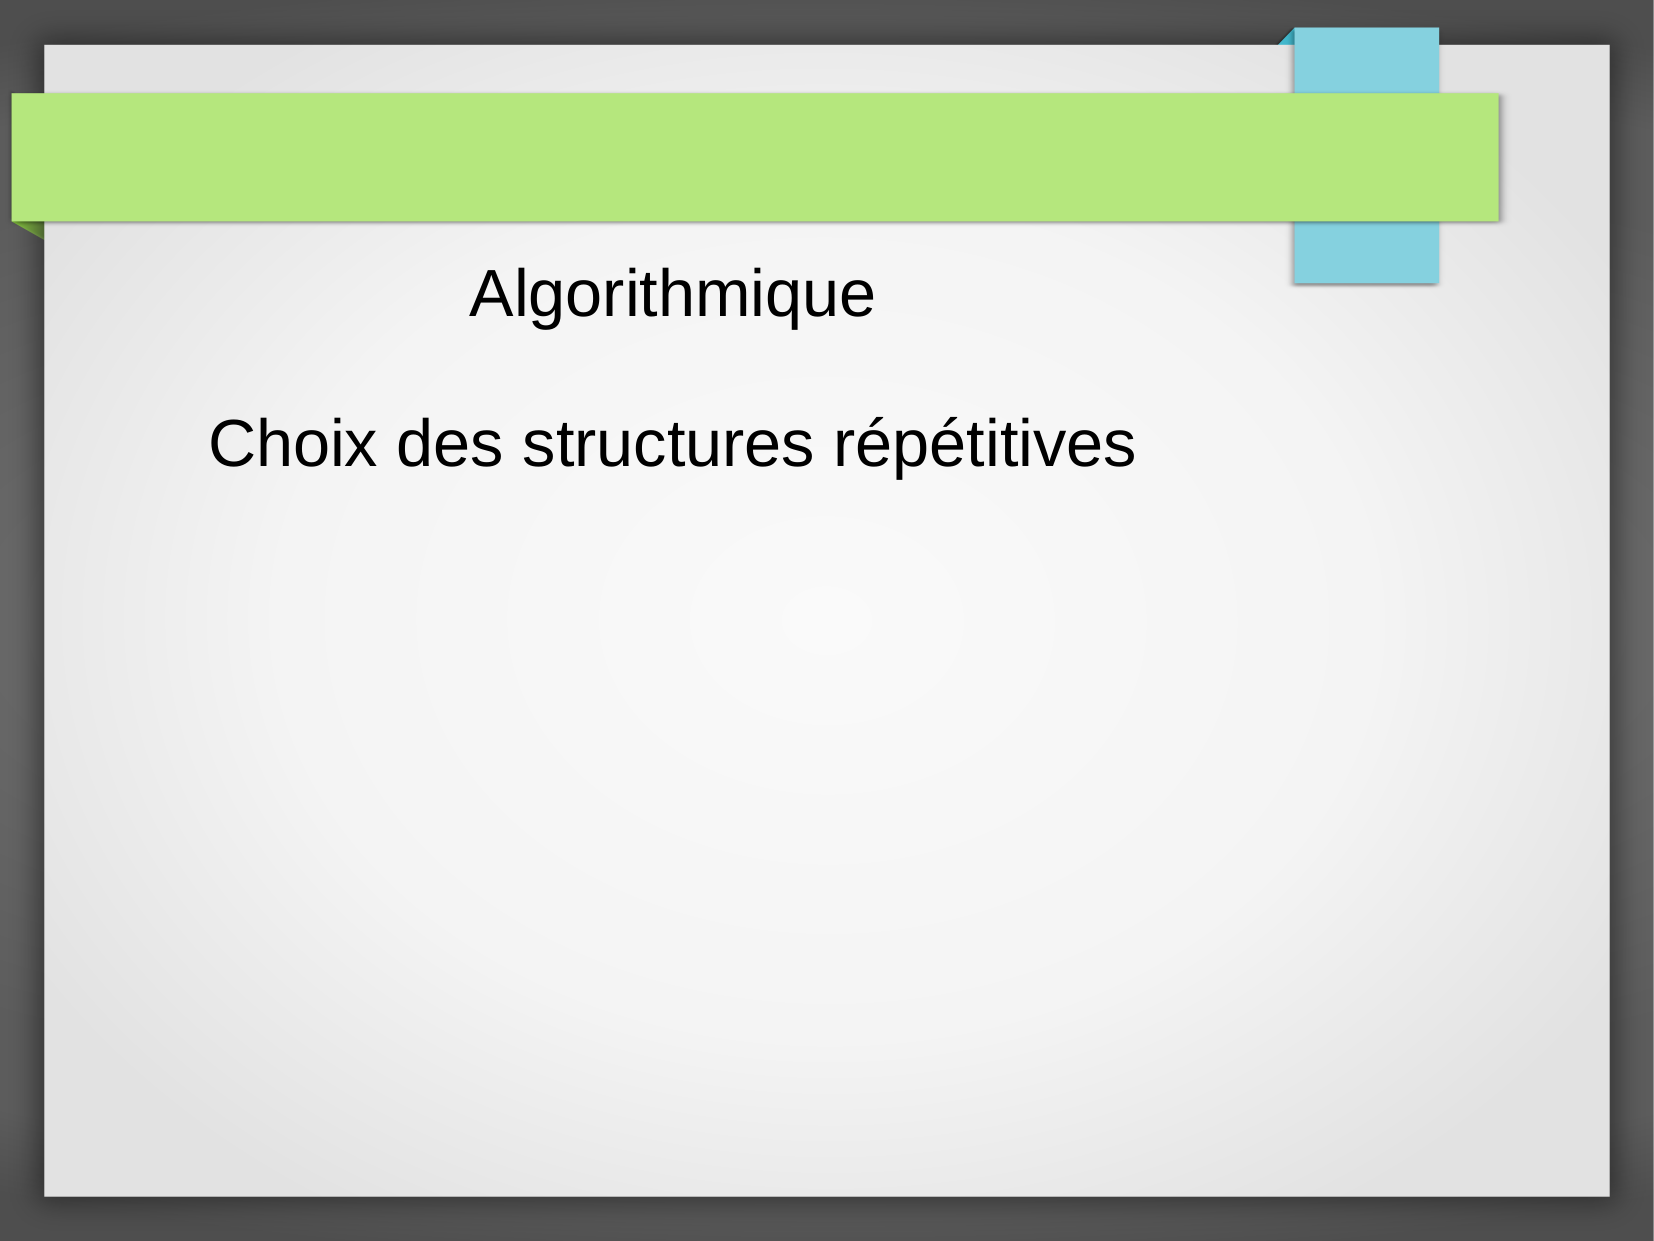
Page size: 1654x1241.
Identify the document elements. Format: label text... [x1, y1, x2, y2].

subtitle Algorithmique Choix des structures répétitives [82, 94, 1264, 643]
picture [0, 0, 1654, 1241]
